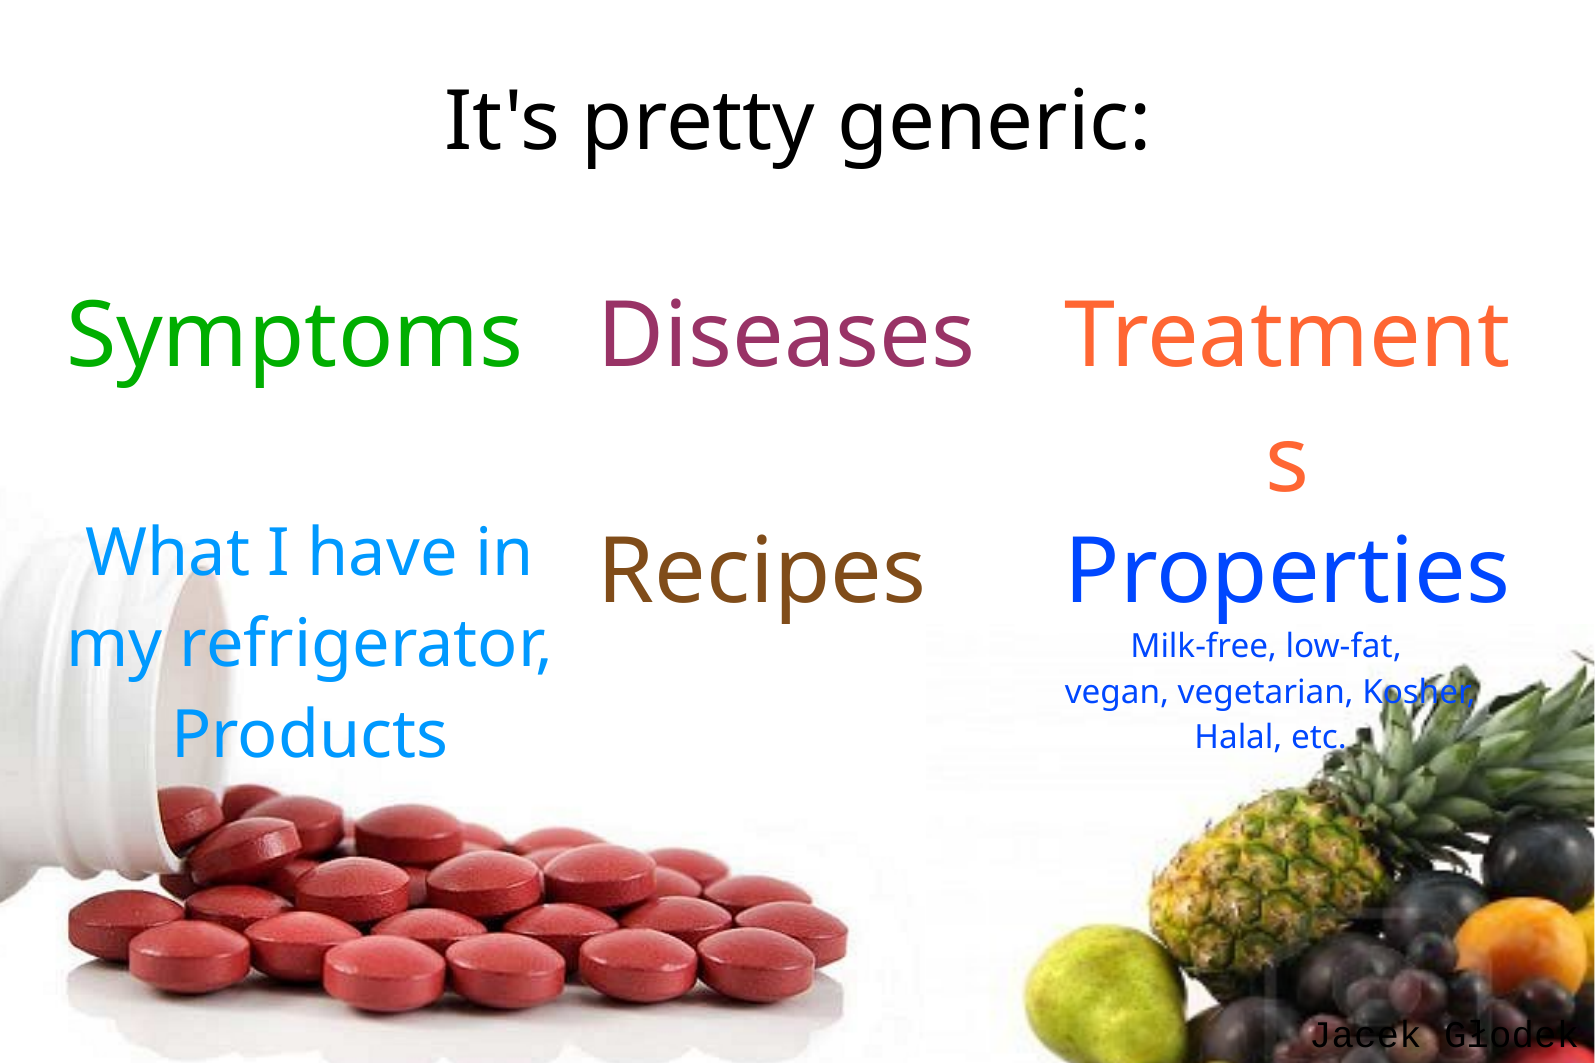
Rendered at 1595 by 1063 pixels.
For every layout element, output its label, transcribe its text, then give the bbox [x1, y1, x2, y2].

text_box Properties [1050, 496, 1567, 615]
text_box It's pretty generic: [67, 53, 1530, 171]
picture [0, 481, 1595, 1063]
text_box Recipes [582, 496, 1050, 647]
text_box Diseases [582, 260, 1050, 411]
text_box What I have in my refrigerator, Products [51, 496, 596, 758]
text_box Milk-free, low-fat, vegan, vegetarian, Kosher, Halal, etc. [1050, 615, 1567, 766]
text_box Treatments [1050, 260, 1567, 411]
text_box Jacek Głodek [1294, 1008, 1595, 1063]
text_box Symptoms [51, 260, 563, 411]
